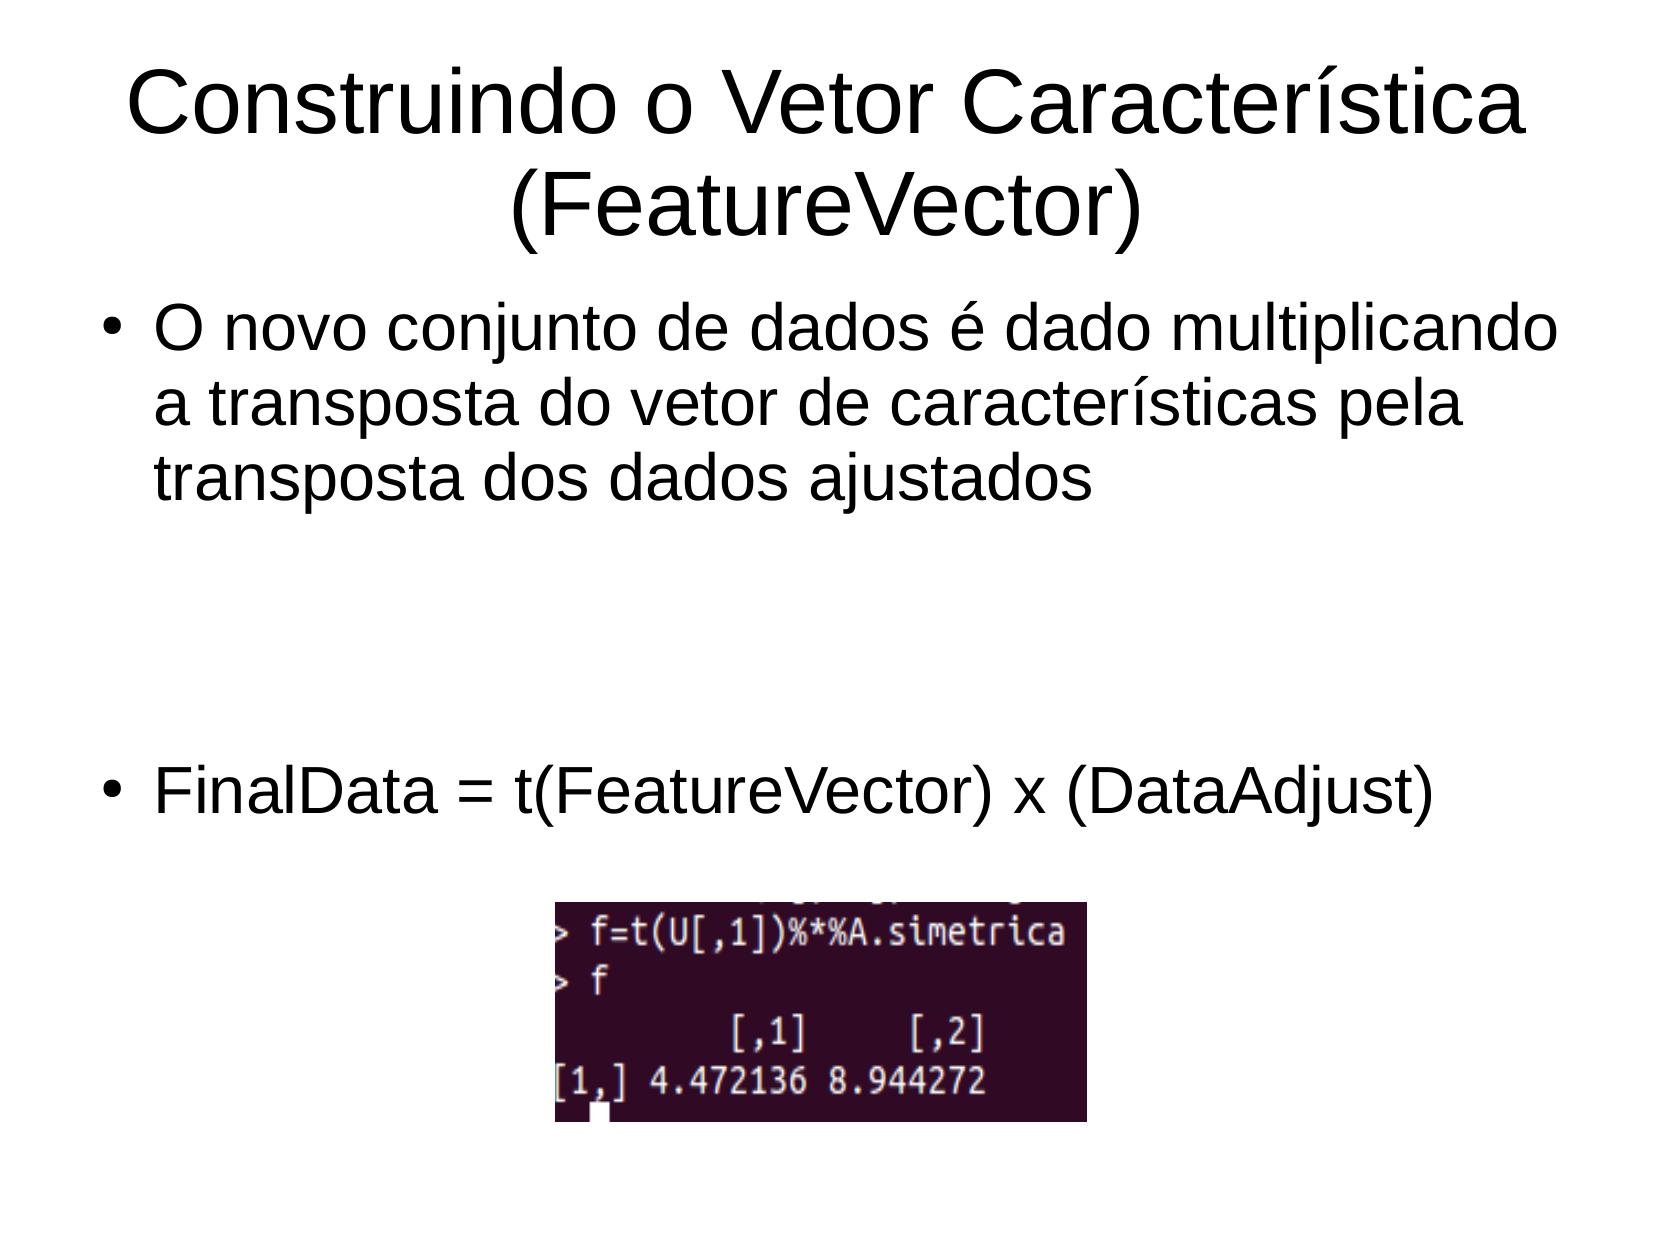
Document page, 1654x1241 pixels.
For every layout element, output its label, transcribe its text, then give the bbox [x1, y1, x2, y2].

title Construindo o Vetor Característica (FeatureVector) [82, 49, 1571, 257]
picture [555, 902, 1087, 1123]
list O novo conjunto de dados é dado multiplicando a transposta do vetor de características pela transposta dos dados ajustados FinalData = t(FeatureVector) x (DataAdjust) [82, 290, 1571, 1010]
